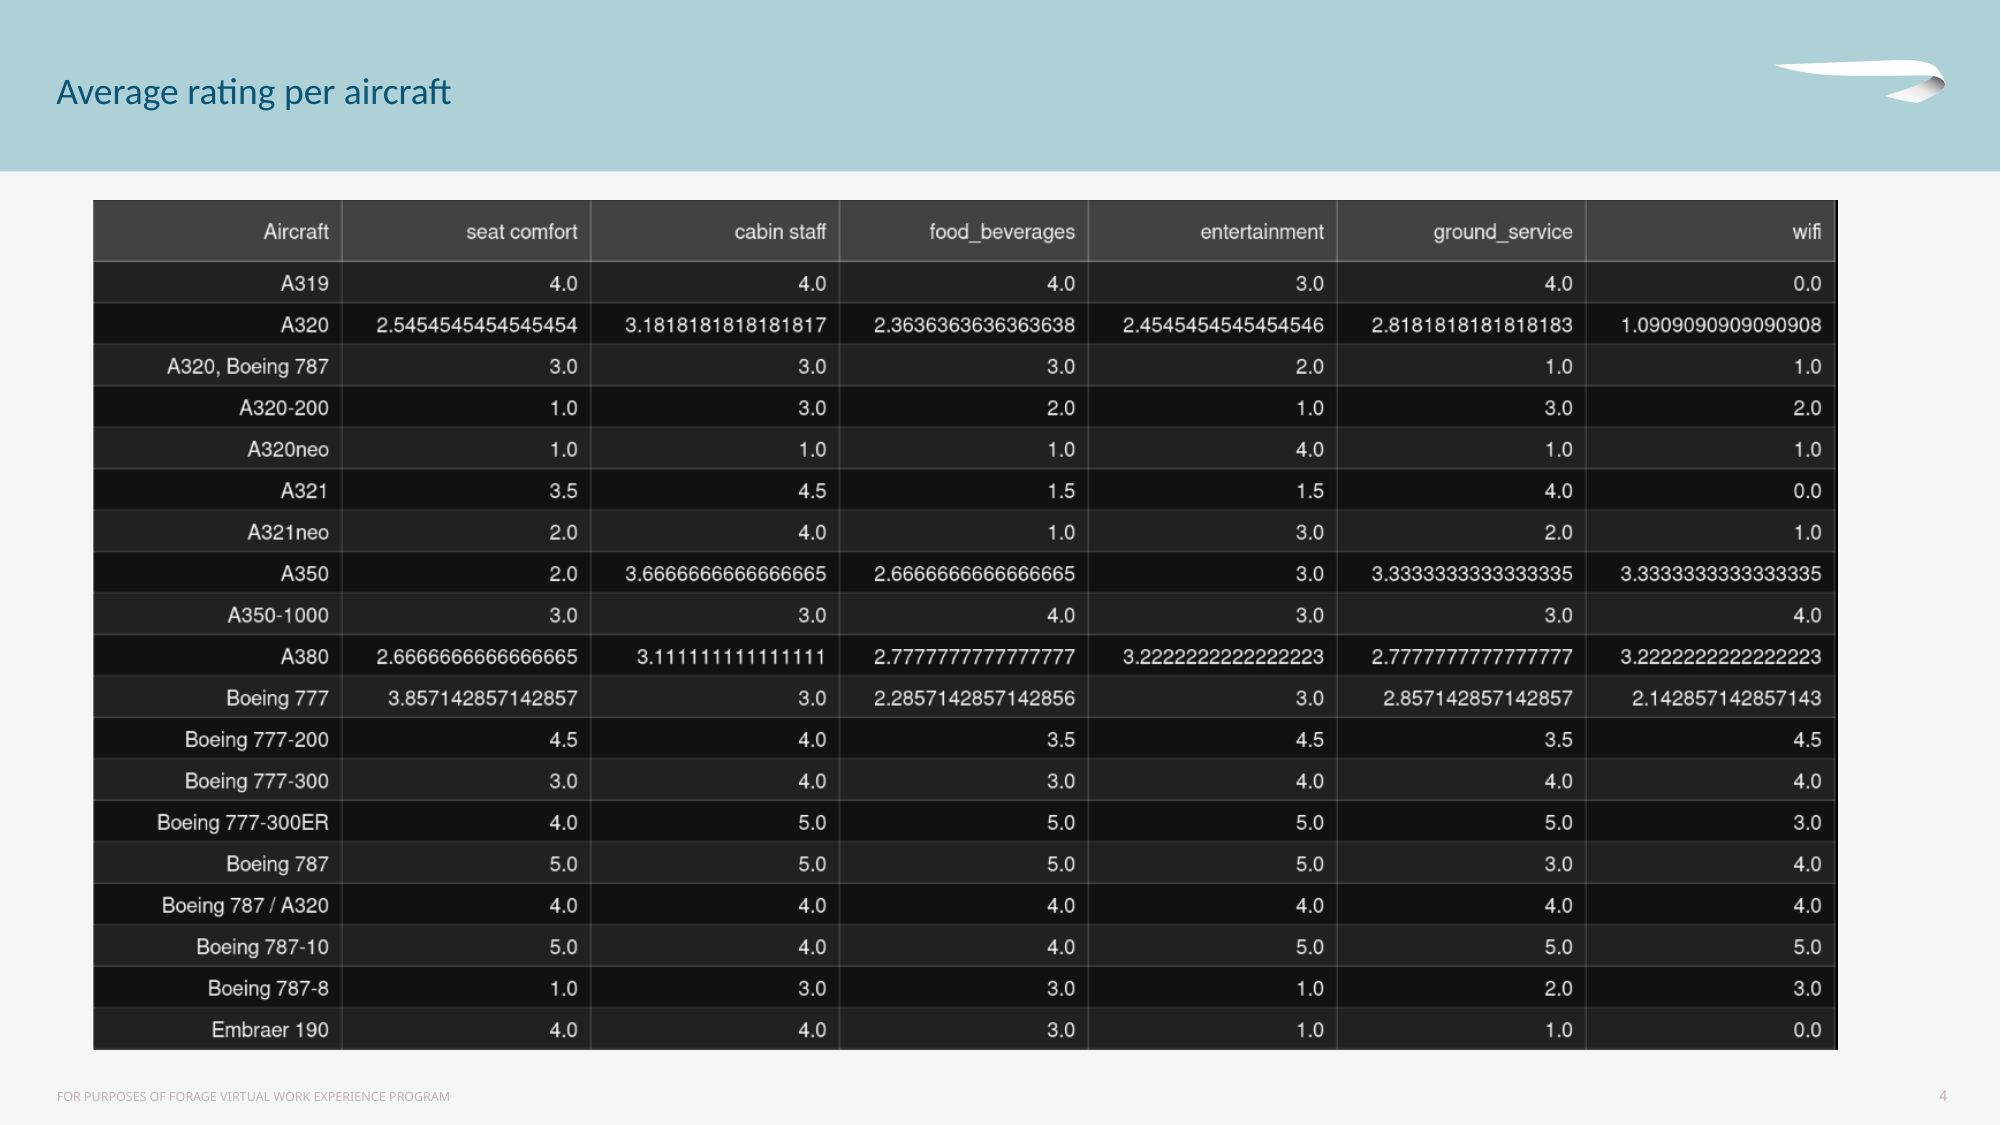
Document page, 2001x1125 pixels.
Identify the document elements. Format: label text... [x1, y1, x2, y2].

title Average rating per aircraft [56, 53, 1500, 126]
picture [93, 200, 1838, 1051]
picture [1773, 60, 1945, 103]
